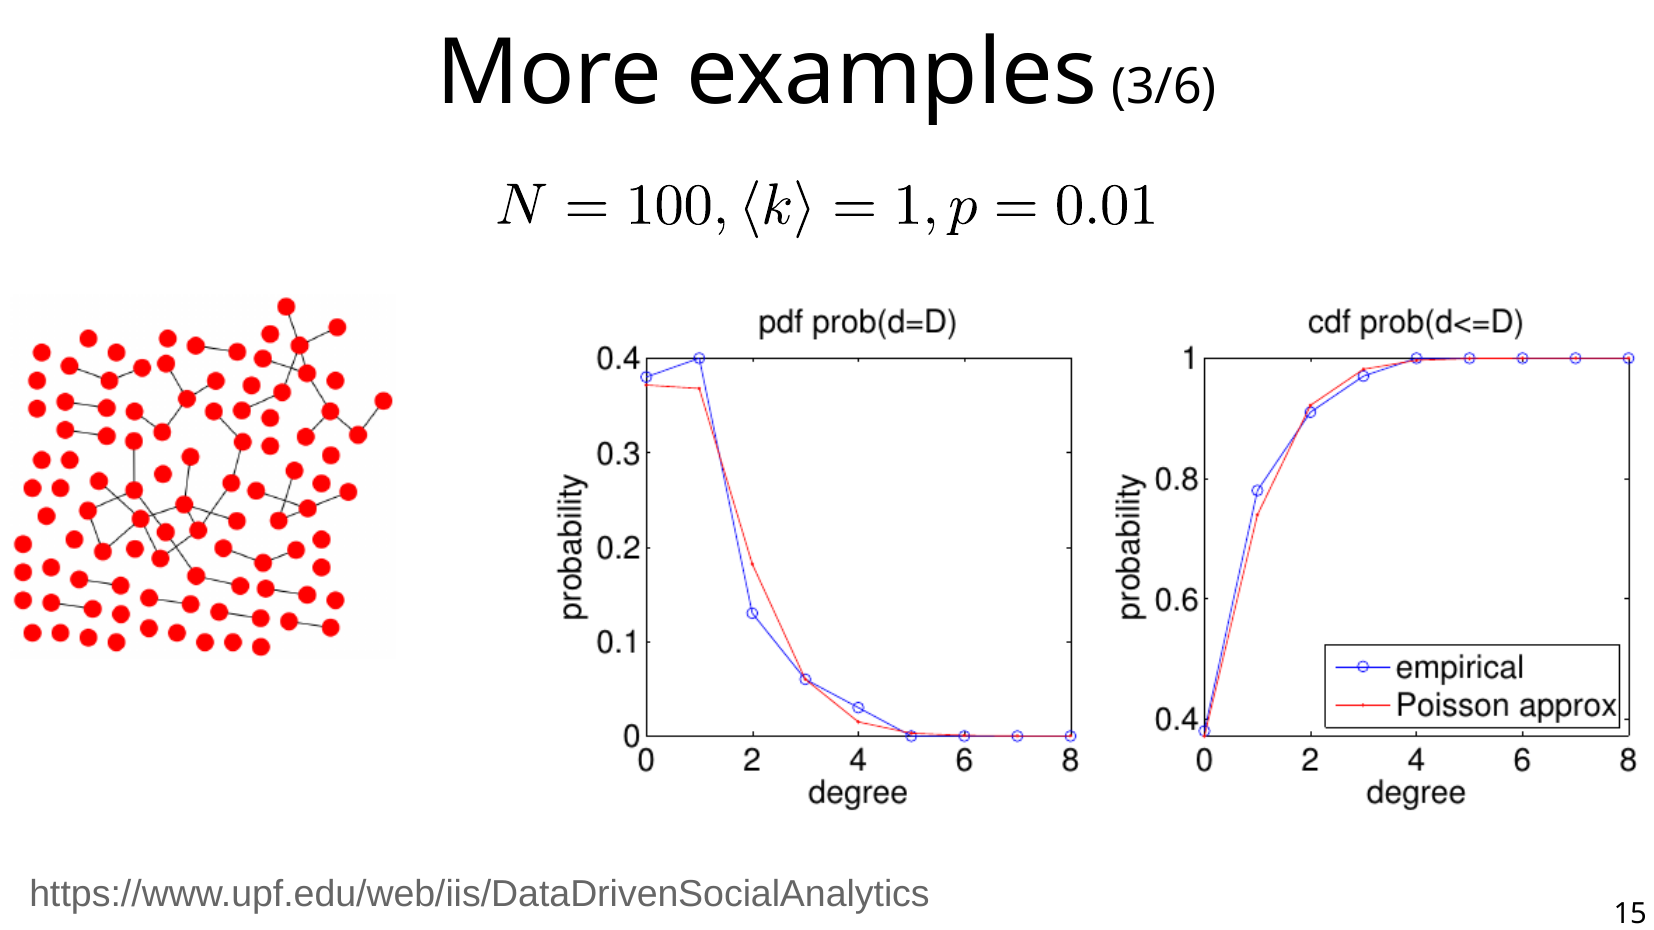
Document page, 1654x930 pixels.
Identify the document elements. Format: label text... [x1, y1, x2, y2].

text_box [495, 180, 1159, 239]
text_box https://www.upf.edu/web/iis/DataDrivenSocialAnalytics [14, 864, 1051, 916]
title More examples (3/6) [82, 1, 1571, 135]
picture [0, 275, 1653, 834]
